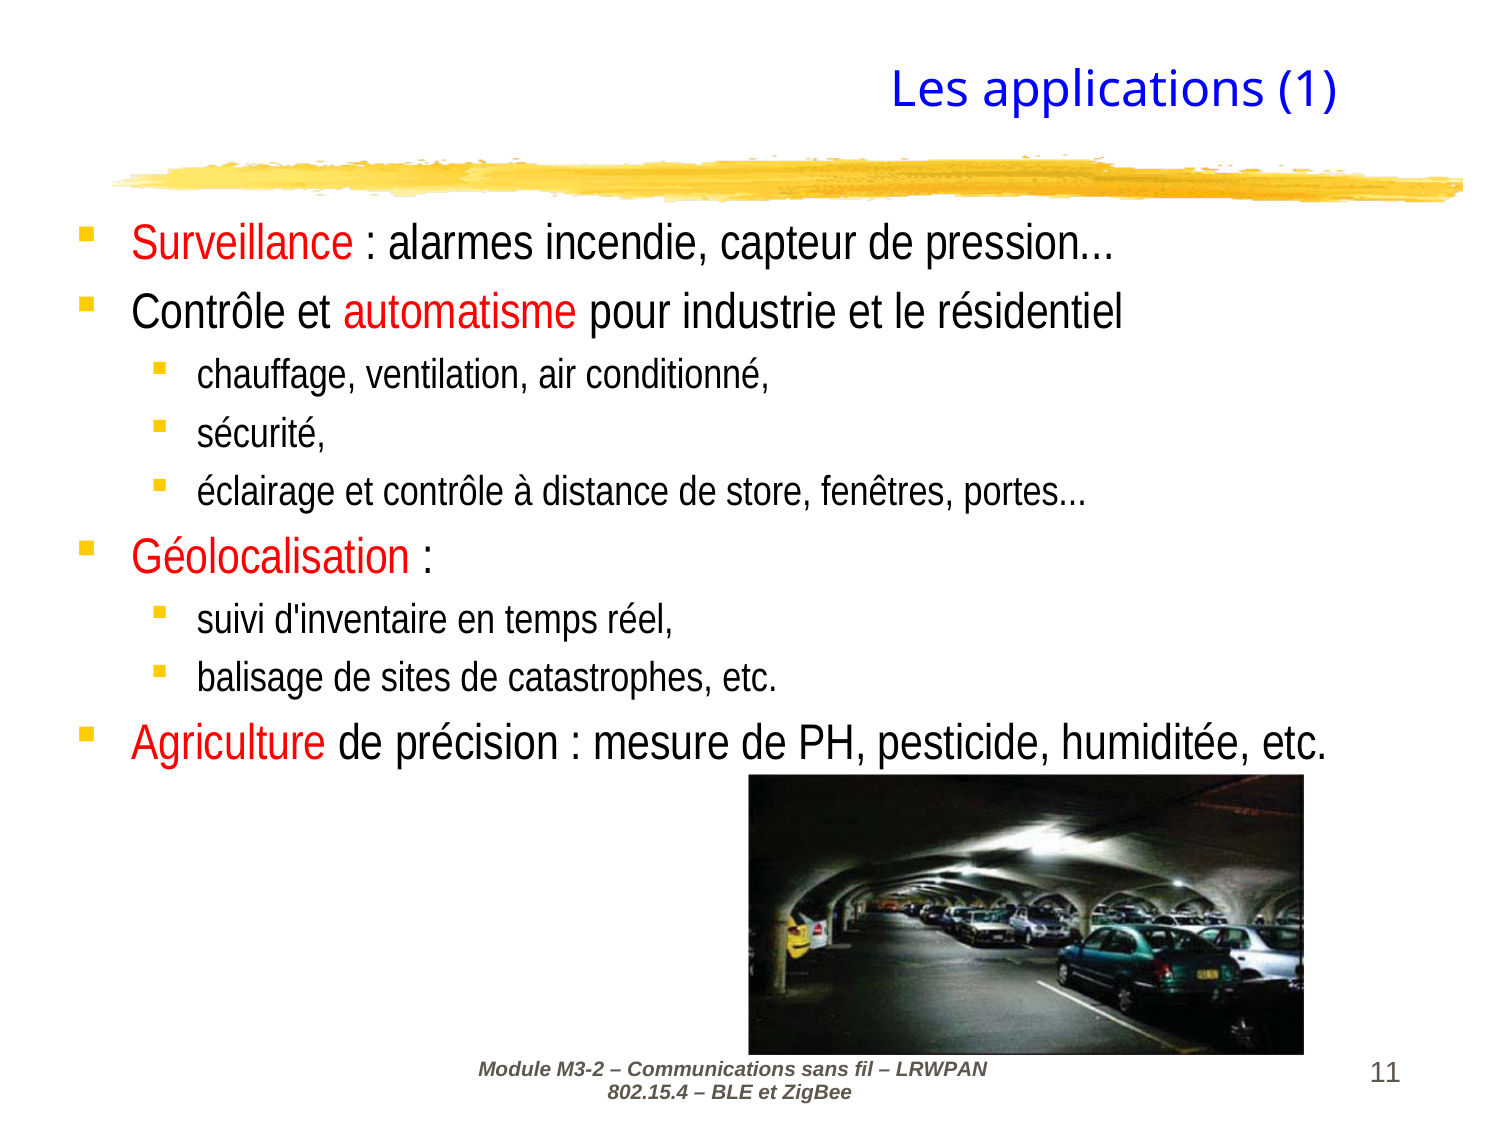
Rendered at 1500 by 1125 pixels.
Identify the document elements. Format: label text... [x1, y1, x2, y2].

picture [748, 774, 1305, 1056]
picture [112, 149, 1463, 213]
title Les applications (1) [62, 37, 1338, 138]
list Surveillance : alarmes incendie, capteur de pression... Contrôle et automatisme pour industrie et le résidentiel chauffage, ventilation, air conditionné, sécurité, éclairage et contrôle à distance de store, fenêtres, portes... Géolocalisation : suivi d'inventaire en temps réel, balisage de sites de catastrophes, etc. Agriculture de précision : mesure de PH, pesticide, humiditée, etc. [74, 212, 1417, 775]
